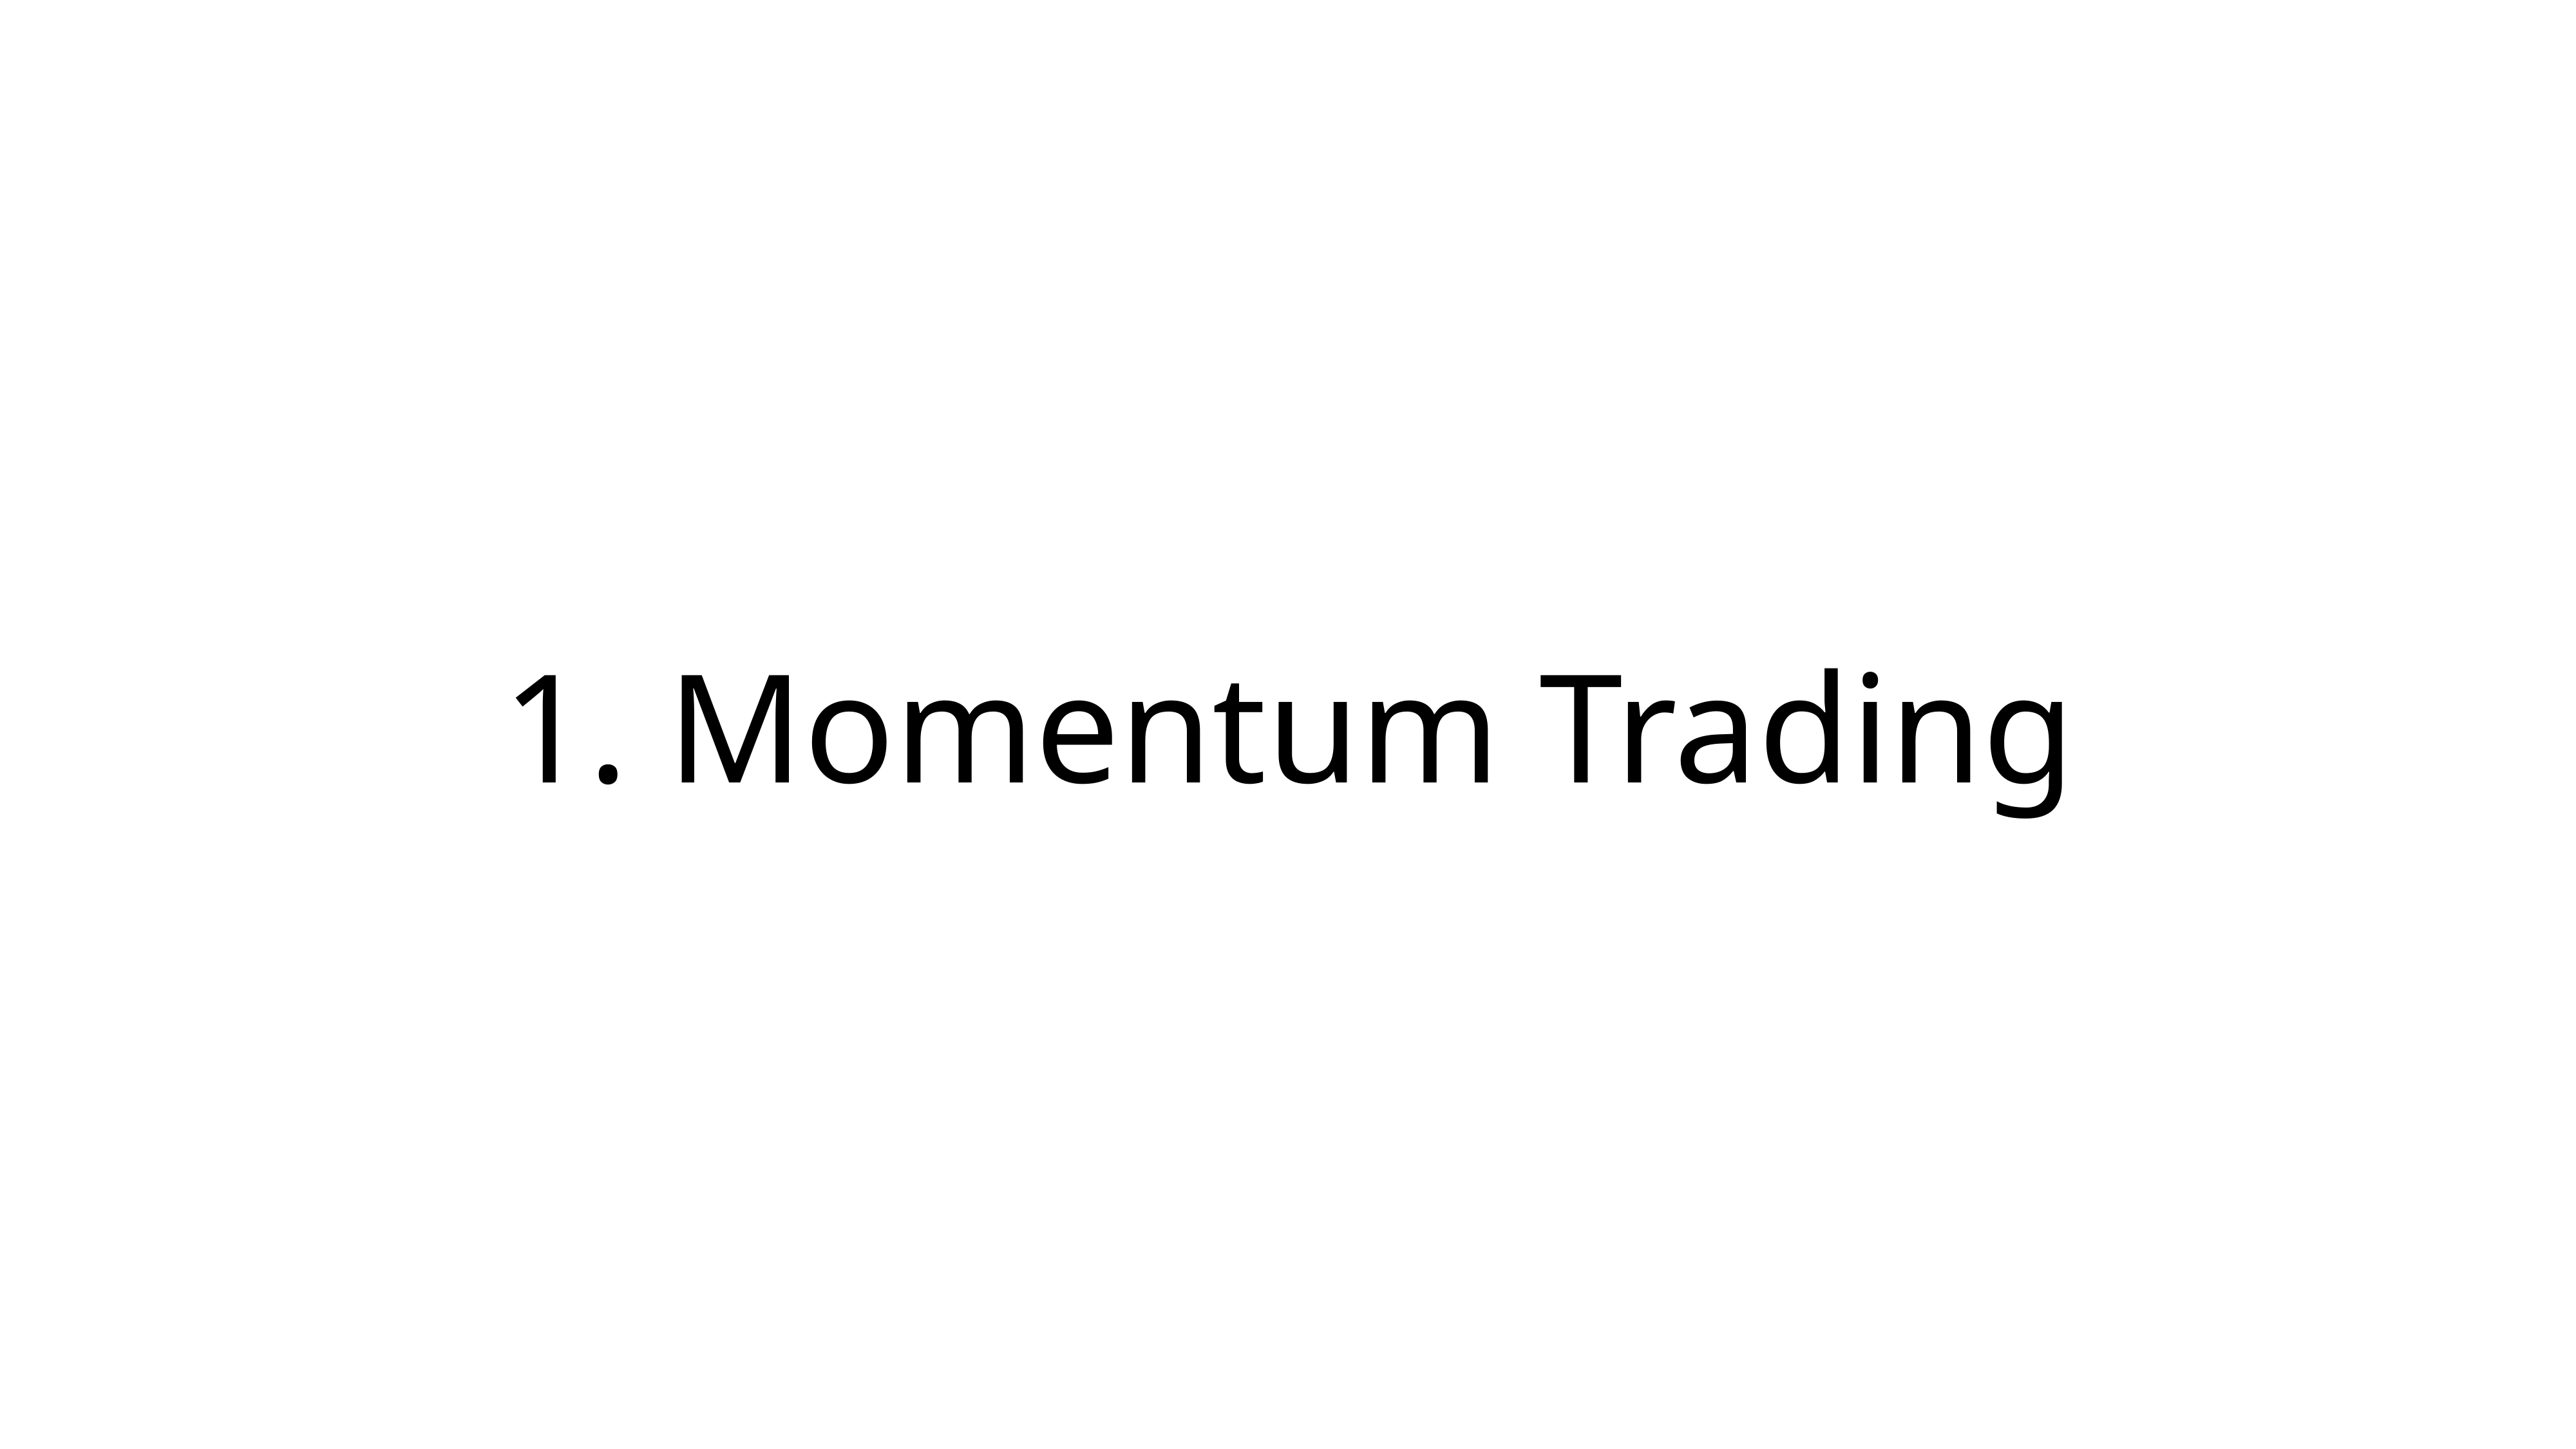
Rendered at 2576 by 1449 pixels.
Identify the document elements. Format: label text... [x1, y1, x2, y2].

text_box 1. Momentum Trading [252, 478, 2325, 971]
